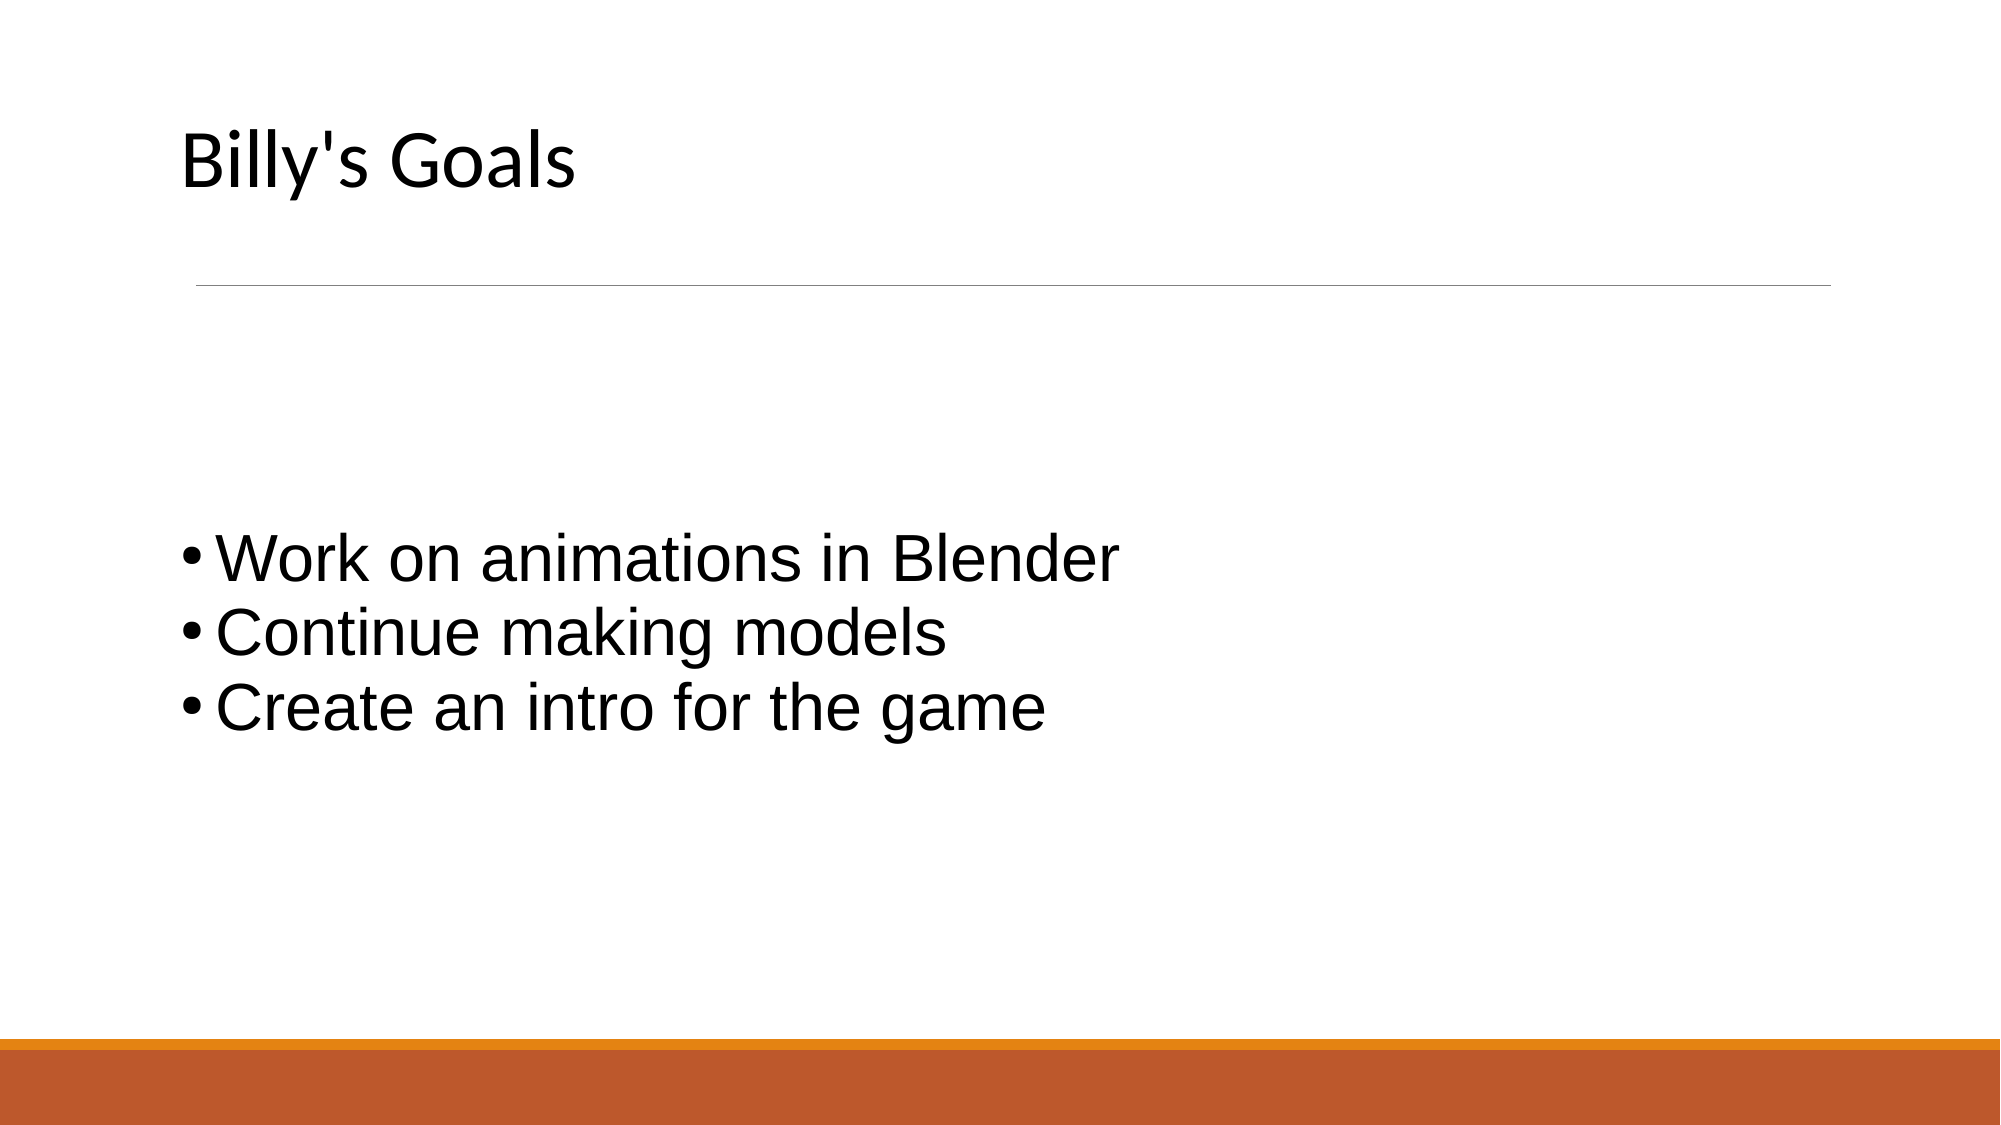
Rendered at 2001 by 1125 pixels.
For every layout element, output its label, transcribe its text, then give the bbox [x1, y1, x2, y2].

subtitle Work on animations in Blender Continue making models Create an intro for the game [180, 302, 1830, 963]
title Billy's Goals [180, 47, 1830, 285]
